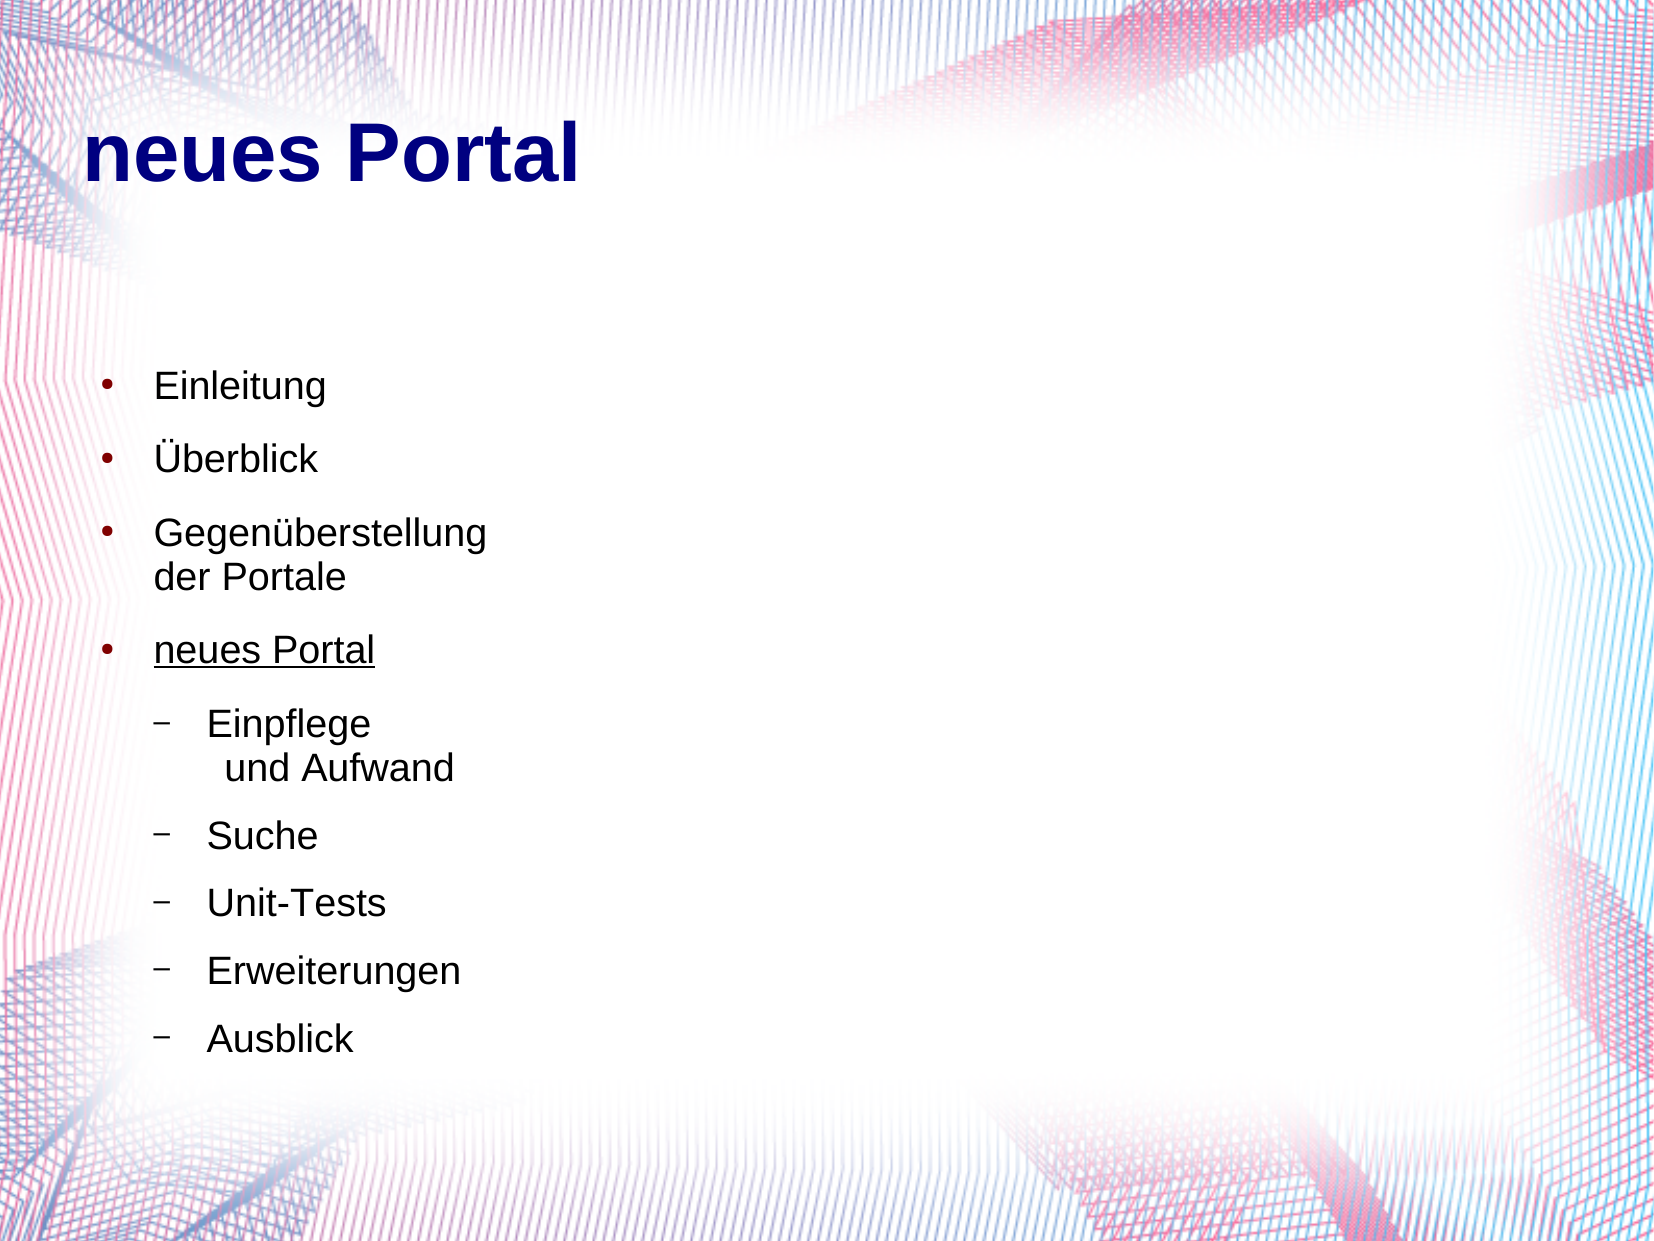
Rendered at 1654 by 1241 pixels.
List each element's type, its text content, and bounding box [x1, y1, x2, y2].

title neues Portal [82, 49, 1571, 257]
picture [0, 0, 1654, 1241]
list Einleitung Überblick Gegenüberstellung der Portale neues Portal Einpflege und Aufwand Suche Unit-Tests Erweiterungen Ausblick [82, 290, 520, 1109]
